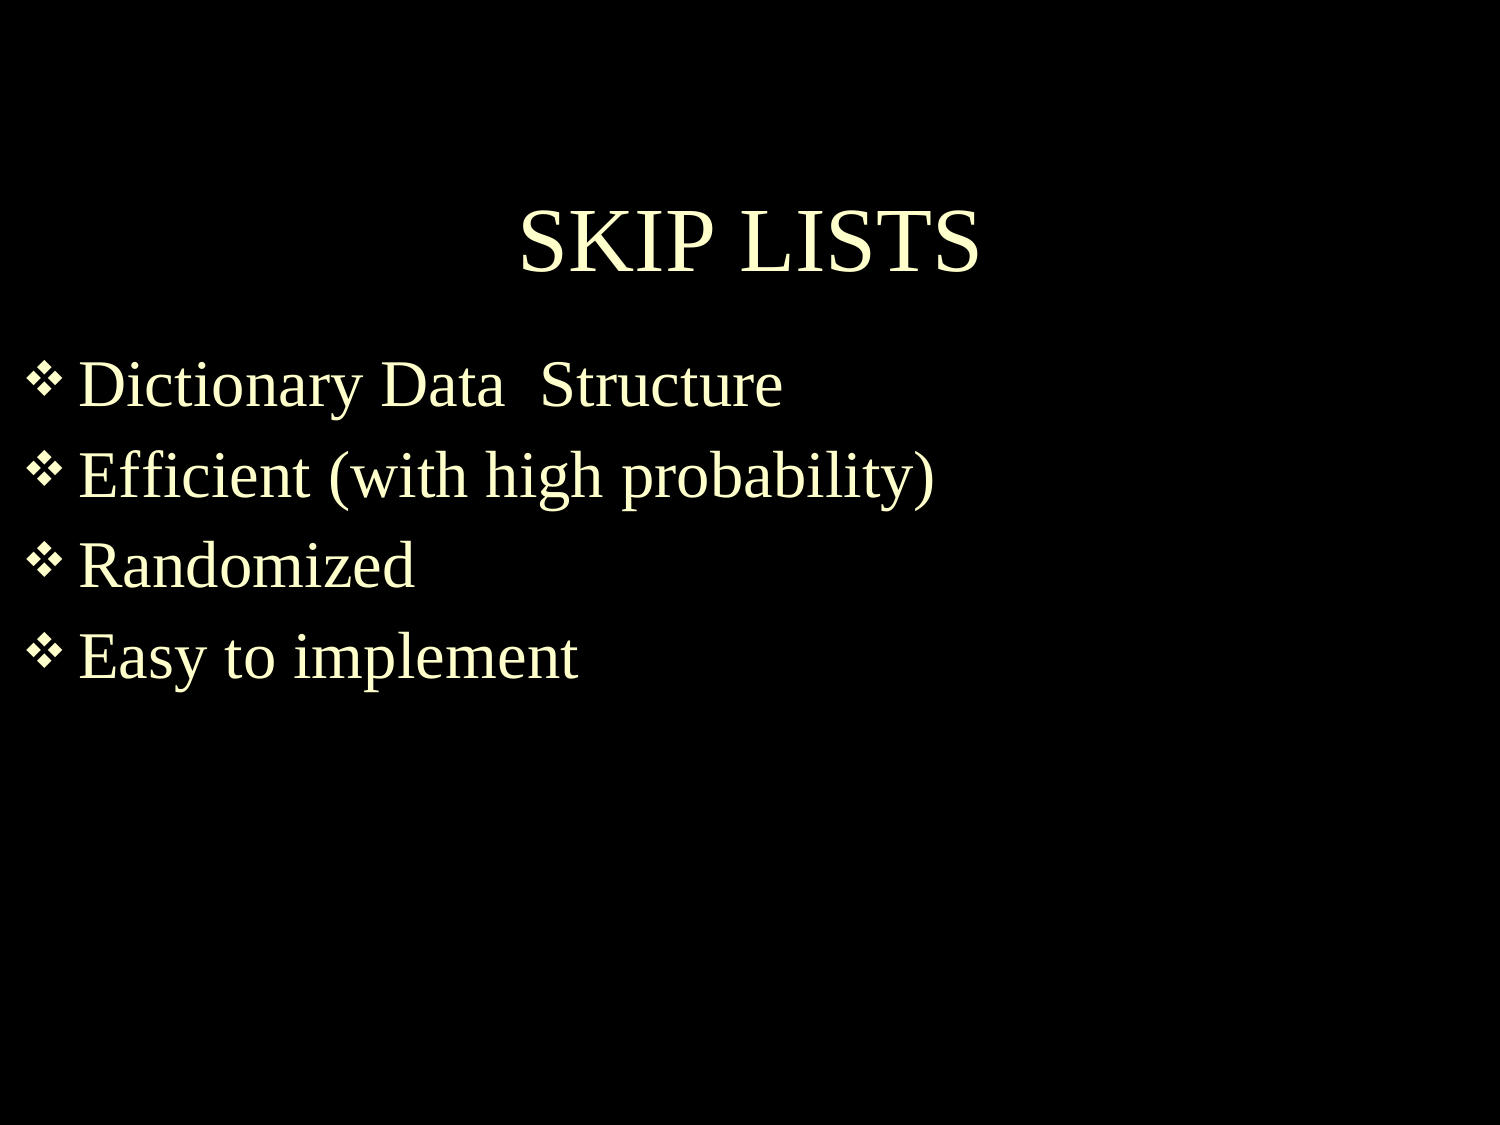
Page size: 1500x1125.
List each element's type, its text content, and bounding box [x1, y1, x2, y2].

list Dictionary Data Structure Efficient (with high probability) Randomized Easy to implement [22, 347, 1482, 1075]
title SKIP LISTS [22, 145, 1480, 336]
